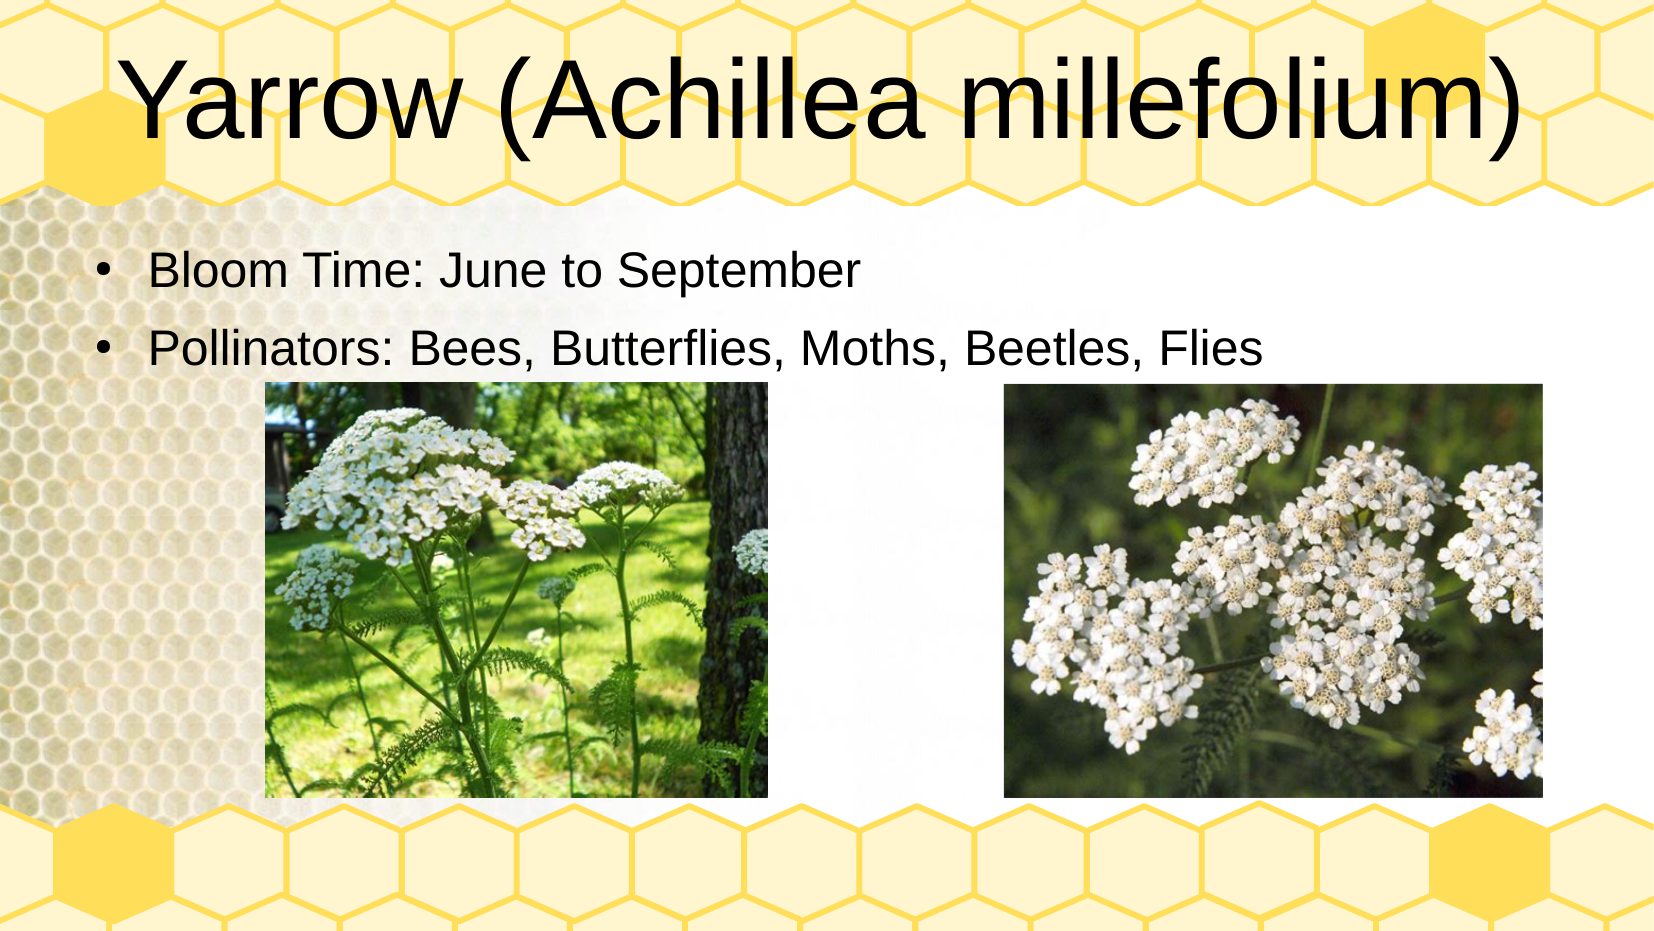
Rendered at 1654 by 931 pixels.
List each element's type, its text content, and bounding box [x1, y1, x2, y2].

title Yarrow (Achillea millefolium) [76, 0, 1565, 200]
picture [0, 186, 1654, 827]
list Bloom Time: June to September Pollinators: Bees, Butterflies, Moths, Beetles, Flies [76, 242, 1565, 384]
